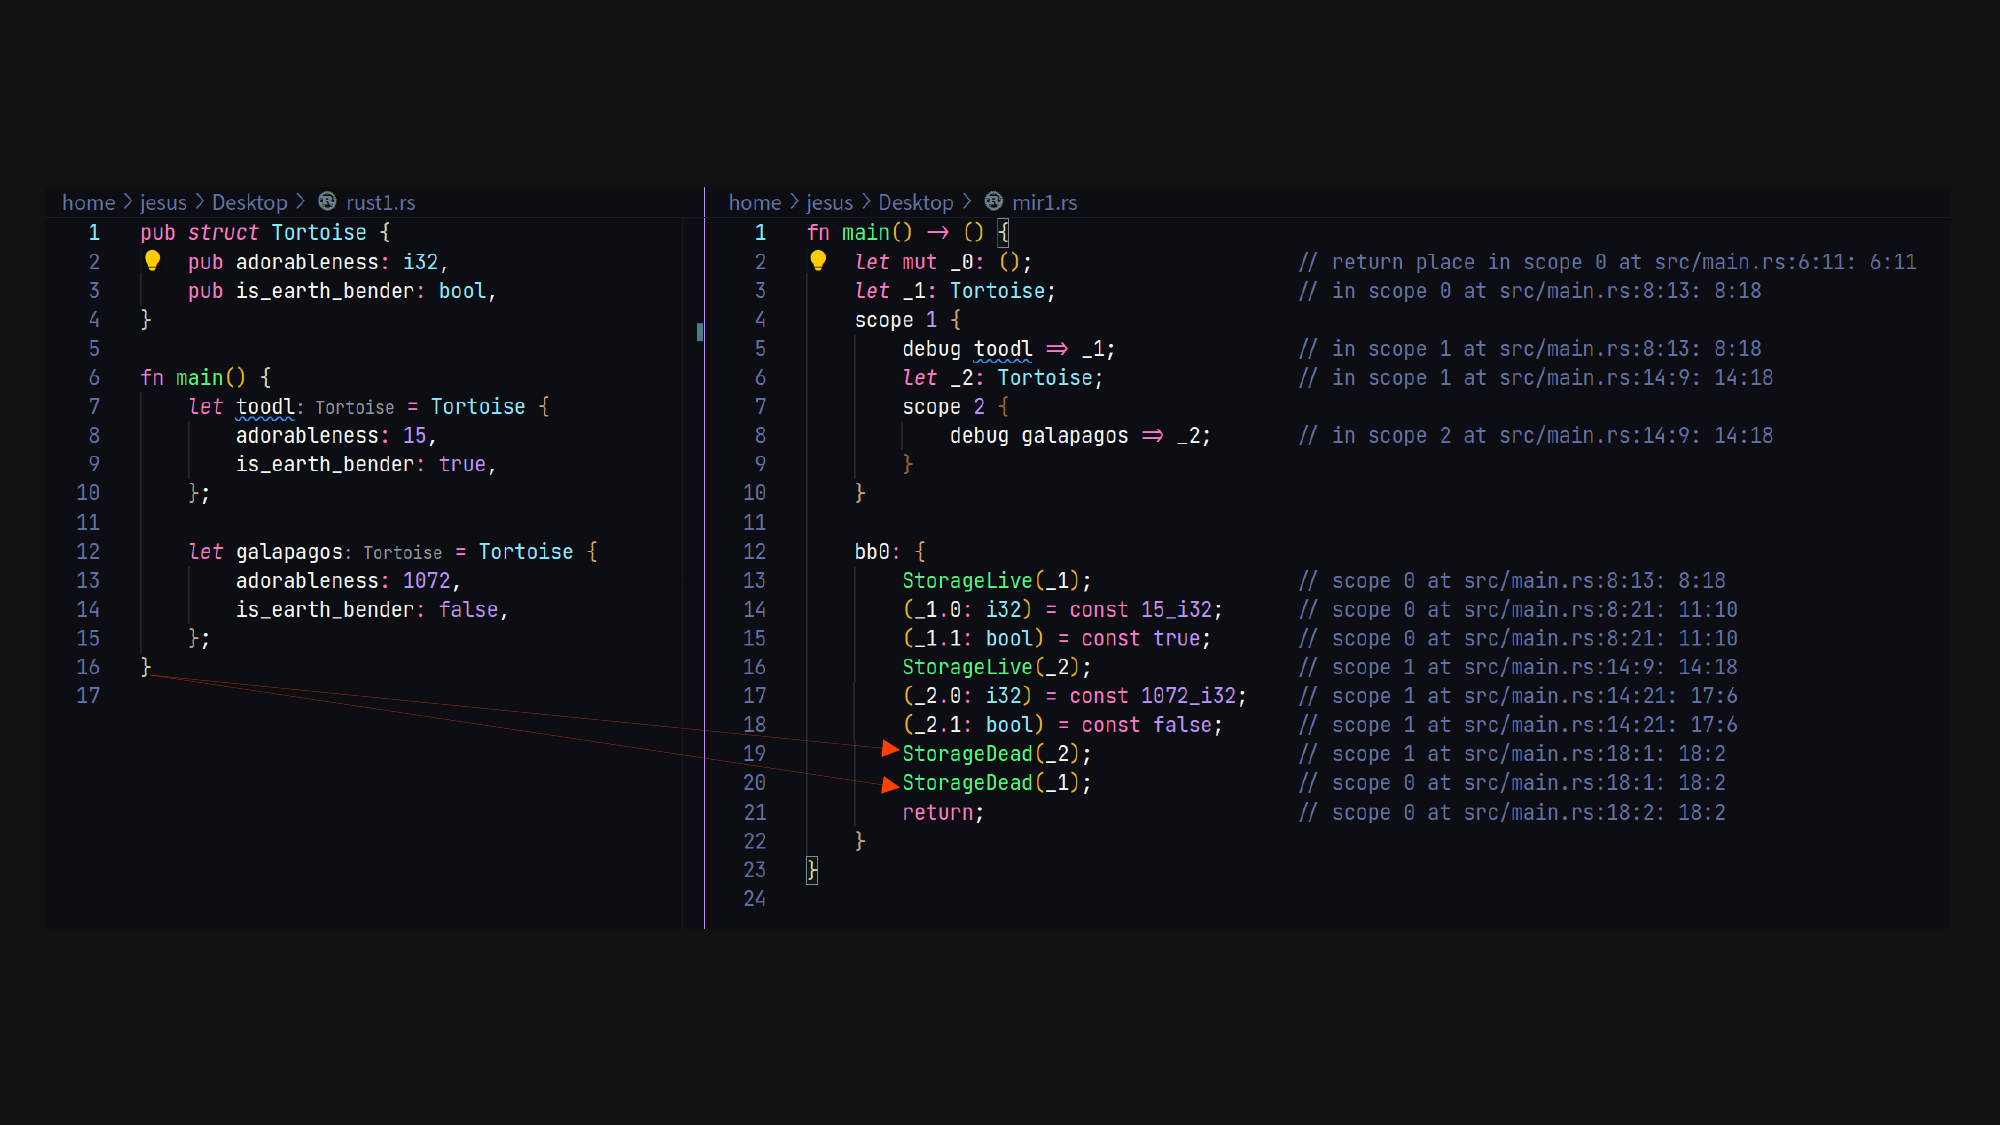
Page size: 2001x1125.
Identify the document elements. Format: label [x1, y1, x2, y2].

picture [45, 187, 1951, 929]
